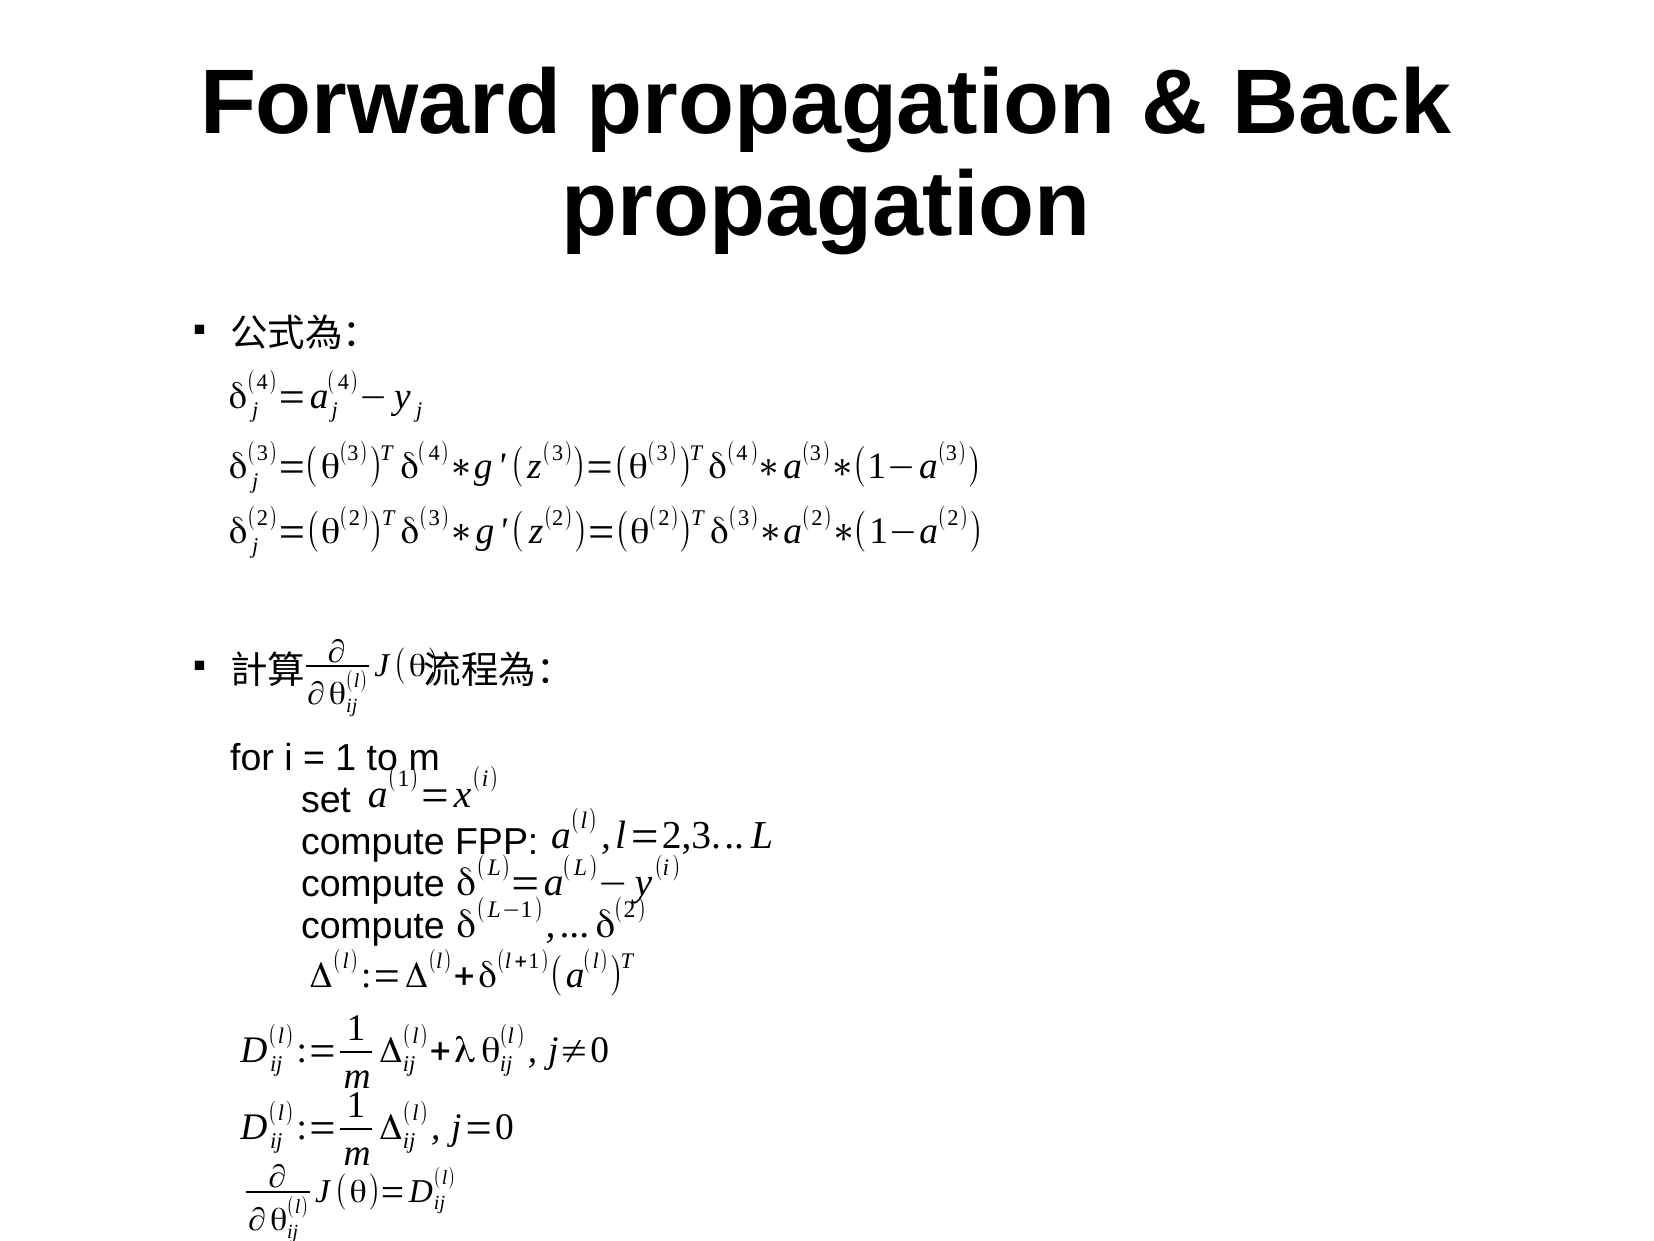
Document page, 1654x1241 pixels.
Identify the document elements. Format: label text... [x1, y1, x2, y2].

text_box 計算 流程為： for i = 1 to m set compute FPP: compute compute [180, 632, 607, 949]
chart [361, 765, 504, 816]
title Forward propagation & Back propagation [82, 49, 1571, 257]
text_box 公式為： [180, 295, 396, 361]
chart [303, 948, 642, 999]
chart [222, 369, 429, 423]
chart [232, 1007, 617, 1241]
chart [222, 439, 986, 494]
chart [297, 637, 445, 717]
chart [450, 806, 780, 946]
chart [222, 504, 988, 559]
